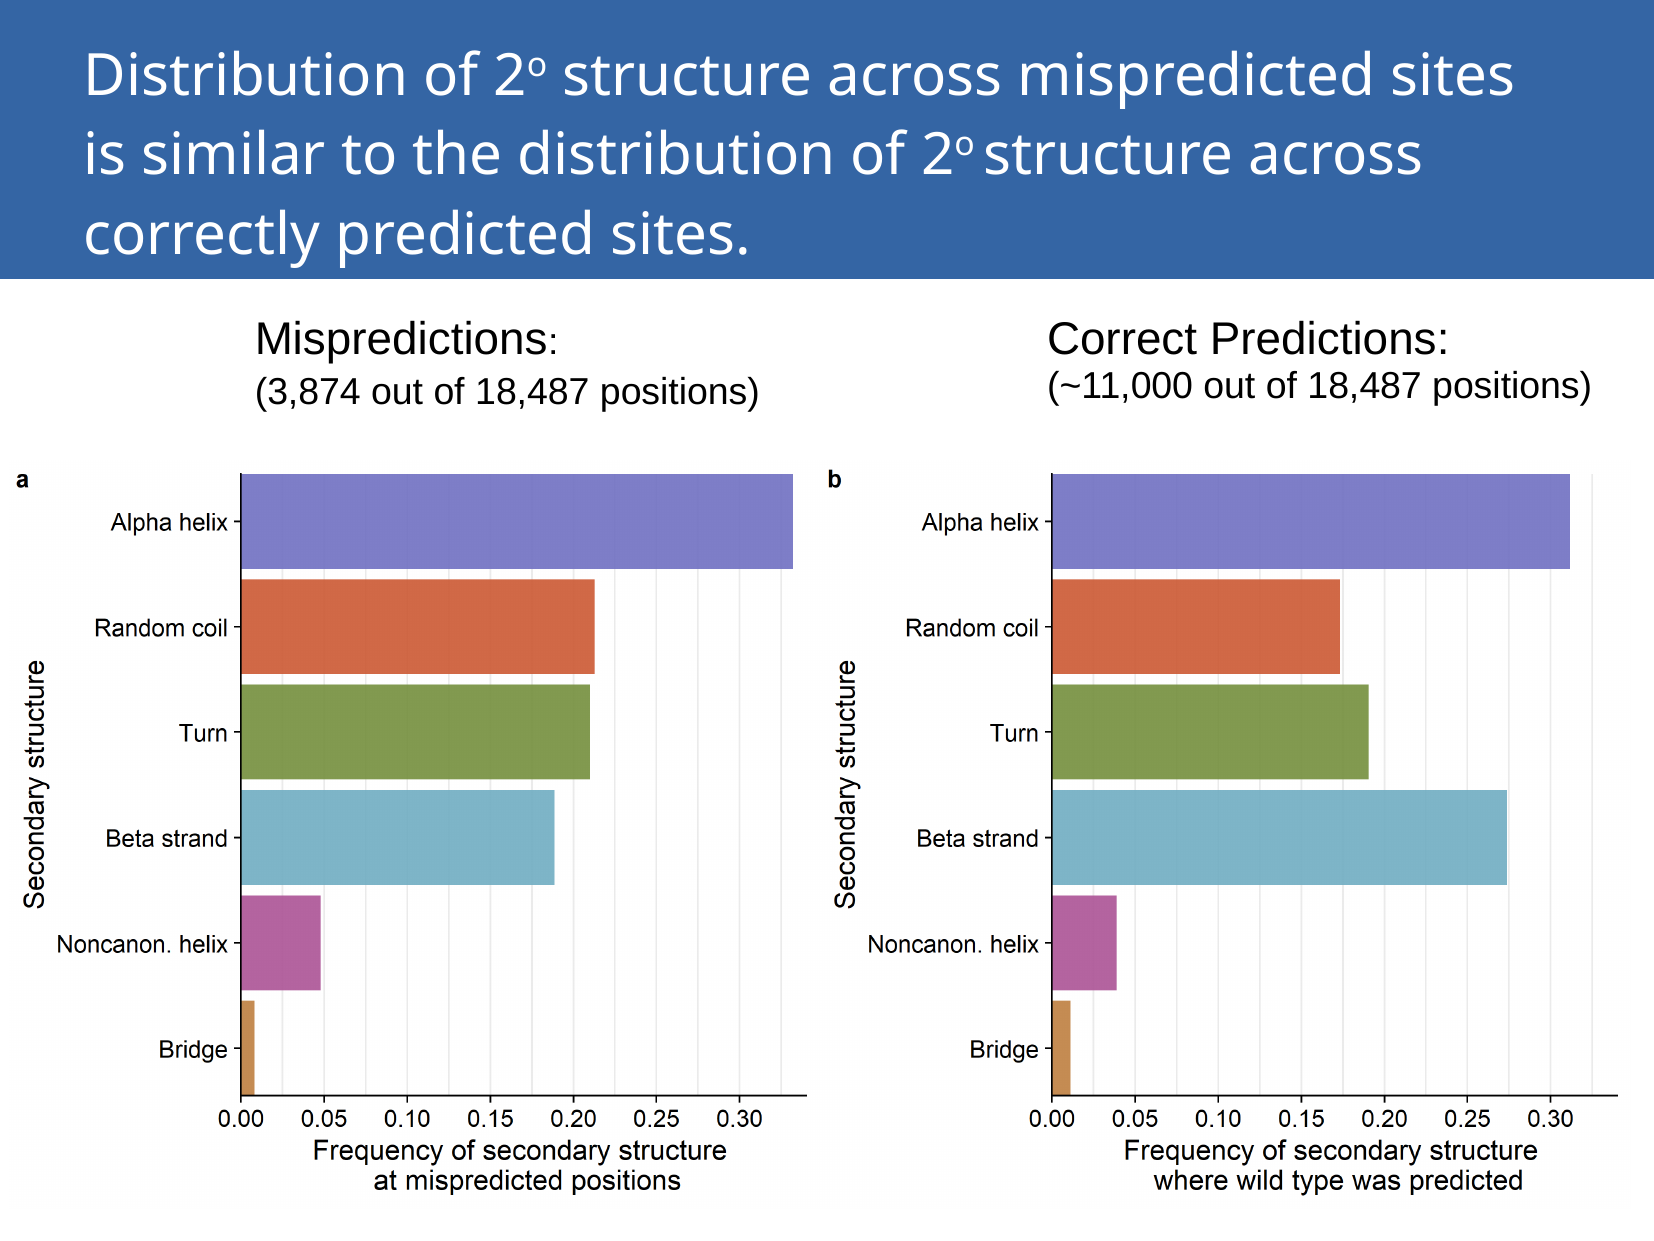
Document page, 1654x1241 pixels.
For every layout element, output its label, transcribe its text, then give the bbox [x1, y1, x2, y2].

text_box Mispredictions: (3,874 out of 18,487 positions) [240, 305, 1246, 421]
text_box Correct Predictions: (~11,000 out of 18,487 positions) [1032, 305, 1625, 414]
text_box Distribution of 2o structure across mispredicted sites is similar to the distribution of 2o structure across correctly predicted sites. [0, 26, 1641, 251]
picture [9, 460, 1631, 1209]
text_box [0, 0, 1654, 279]
